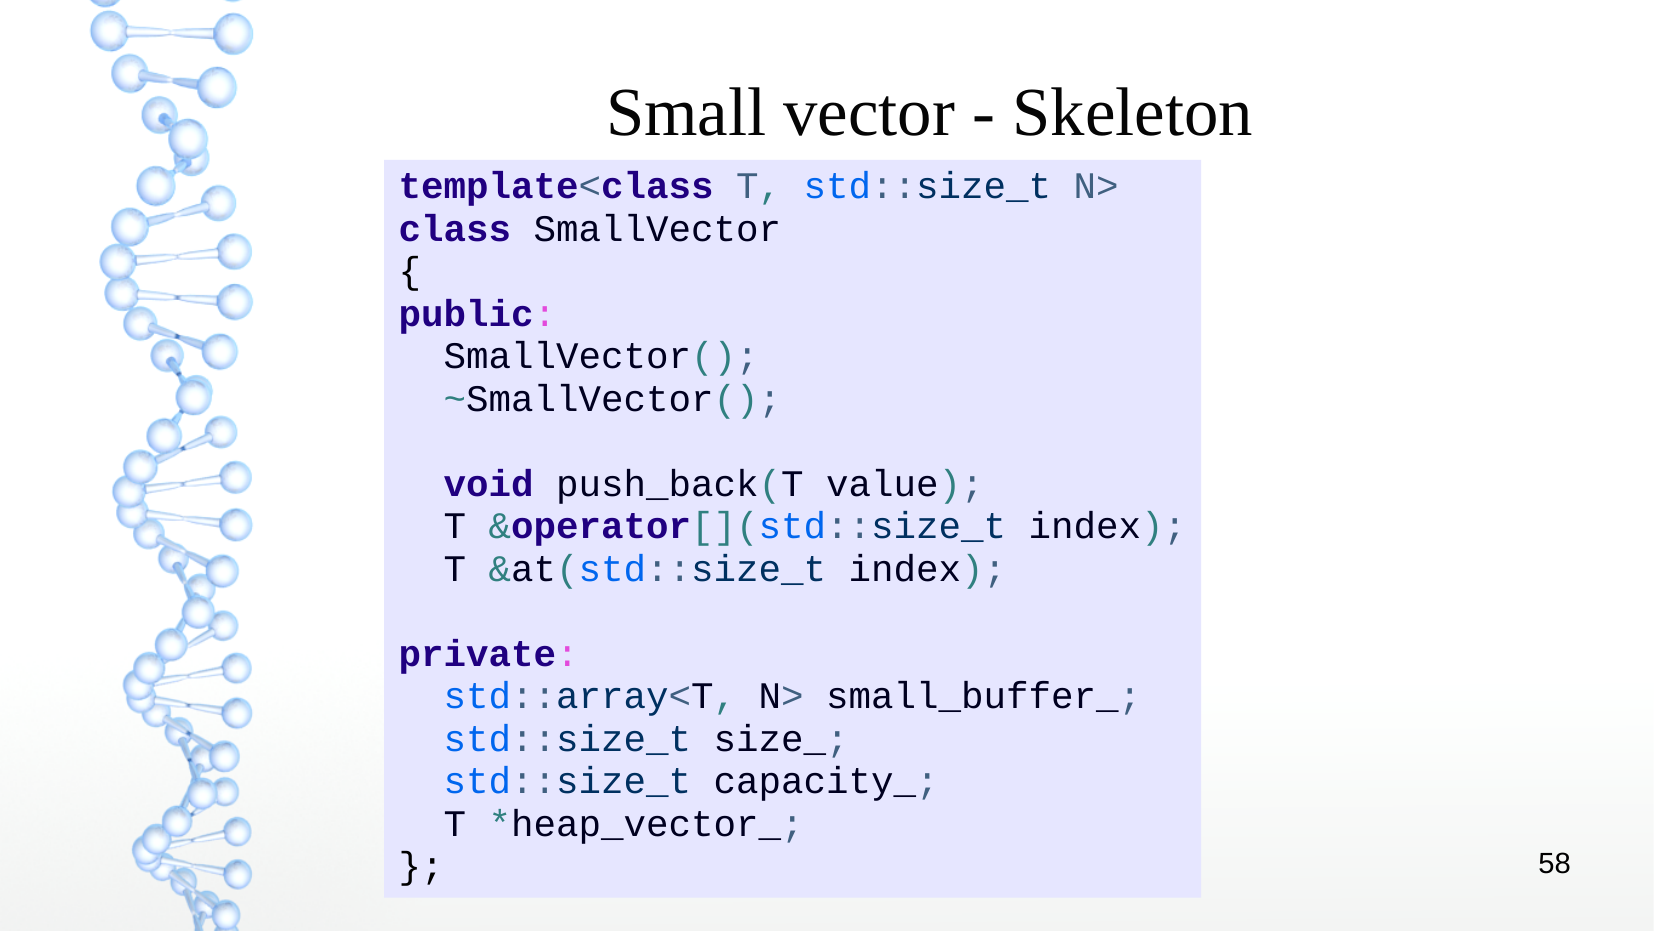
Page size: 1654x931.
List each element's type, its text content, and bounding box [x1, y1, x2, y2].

picture [0, 0, 1654, 931]
title Small vector - Skeleton [265, 35, 1595, 189]
text_box template<class T, std::size_t N> class SmallVector { public: SmallVector(); ~SmallVector(); void push_back(T value); T &operator[](std::size_t index); T &at(std::size_t index); private: std::array<T, N> small_buffer_; std::size_t size_; std::size_t capacity_; T *heap_vector_; }; [384, 159, 1202, 898]
